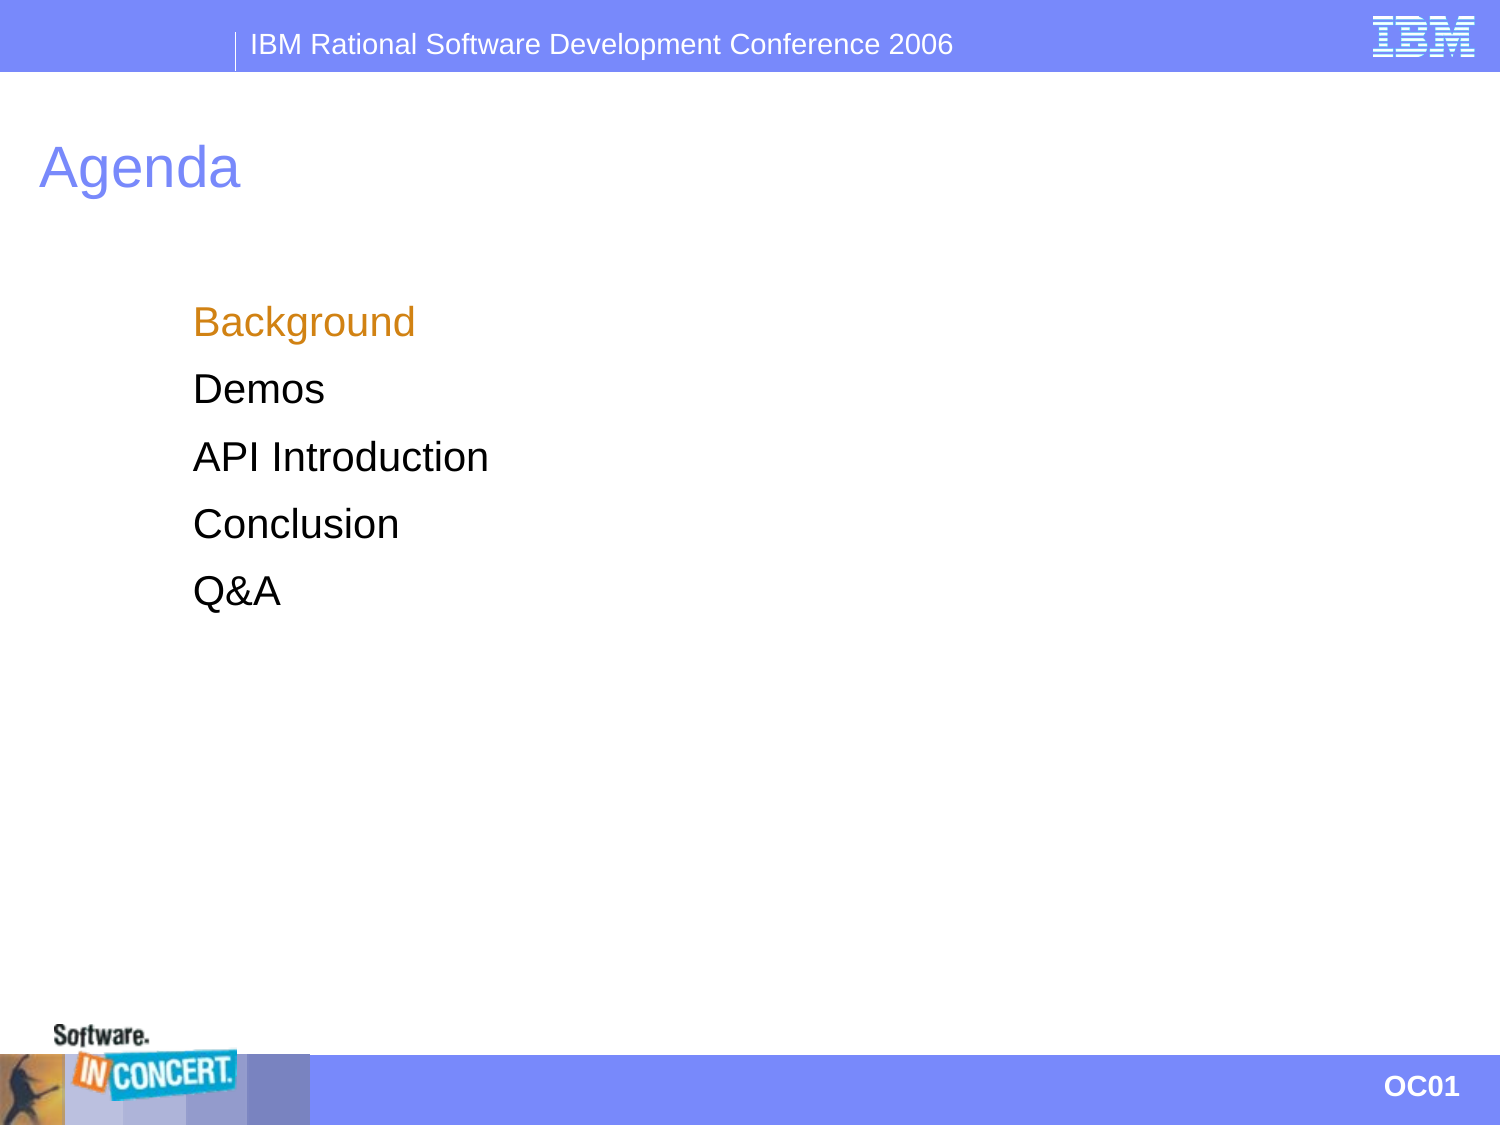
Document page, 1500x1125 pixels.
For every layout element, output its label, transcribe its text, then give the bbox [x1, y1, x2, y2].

list Background Demos API Introduction Conclusion Q&A [178, 291, 1417, 641]
picture [0, 1024, 310, 1125]
title Agenda [25, 132, 1415, 211]
